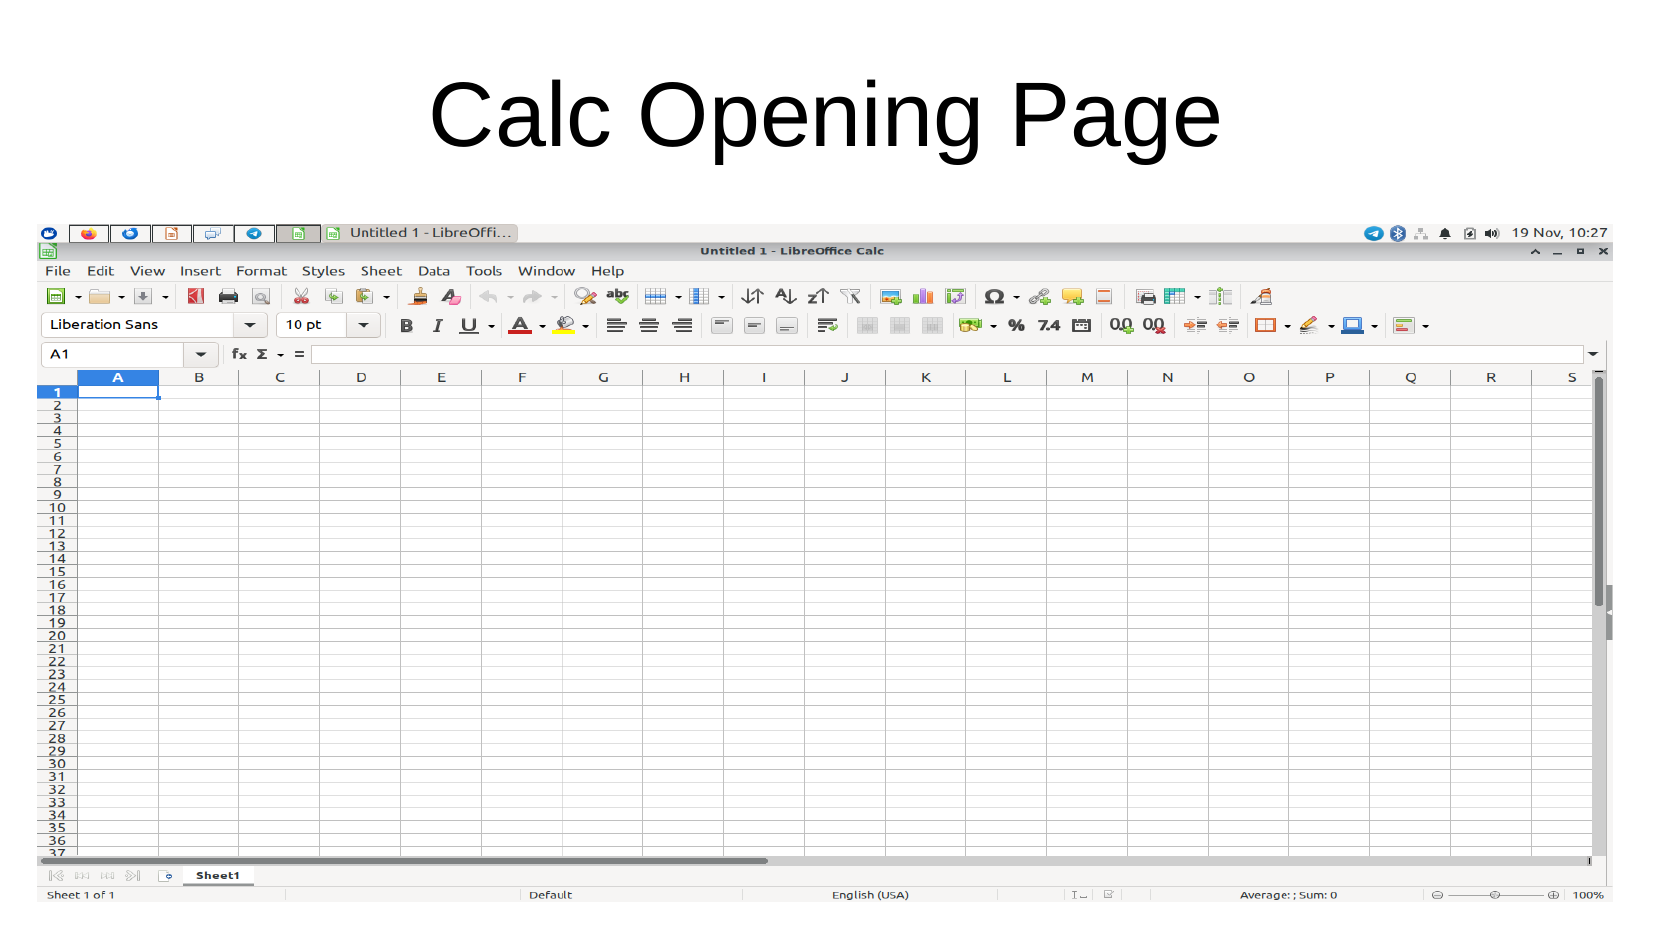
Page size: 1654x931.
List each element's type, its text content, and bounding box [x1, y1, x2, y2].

picture [37, 224, 1613, 902]
title Calc Opening Page [82, 37, 1571, 193]
